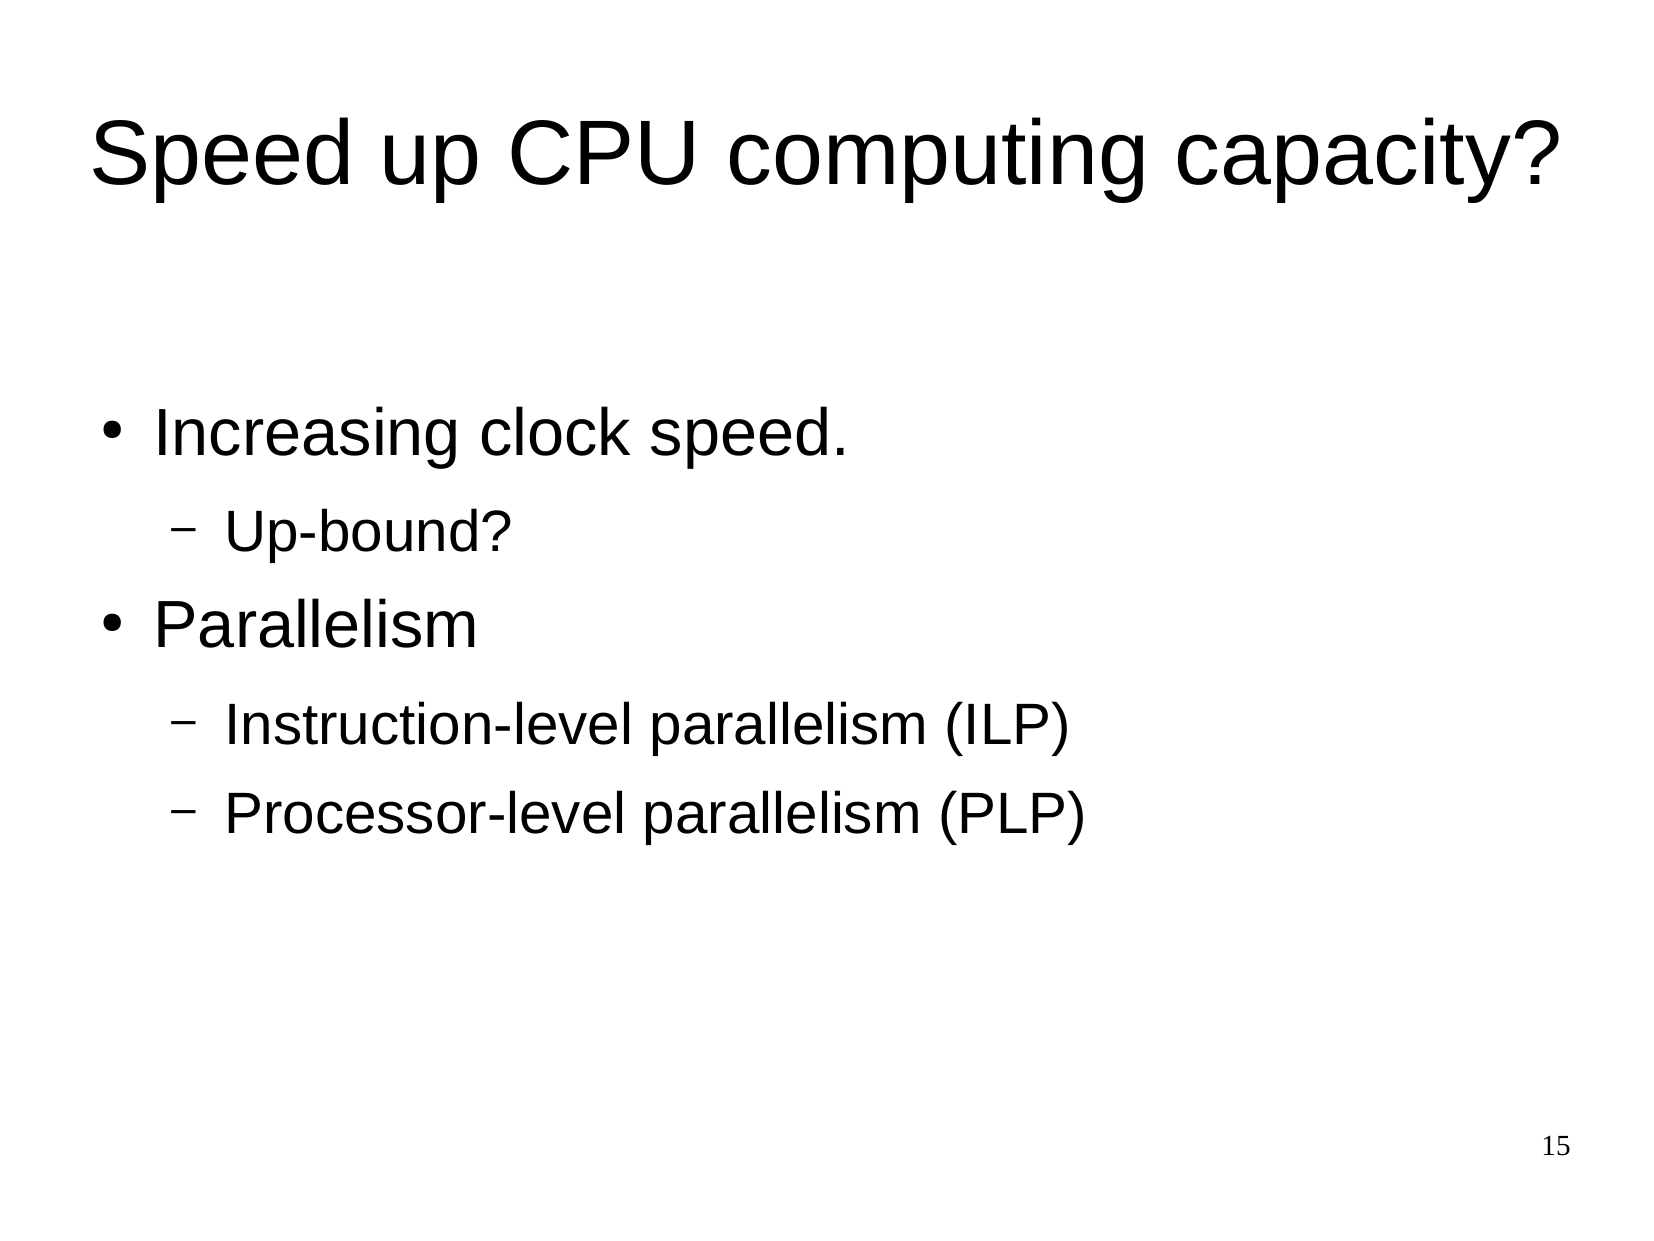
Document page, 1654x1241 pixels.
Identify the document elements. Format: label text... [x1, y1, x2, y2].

title Speed up CPU computing capacity? [82, 49, 1571, 257]
list Increasing clock speed. Up-bound? Parallelism Instruction-level parallelism (ILP) Processor-level parallelism (PLP) [82, 290, 1538, 1010]
